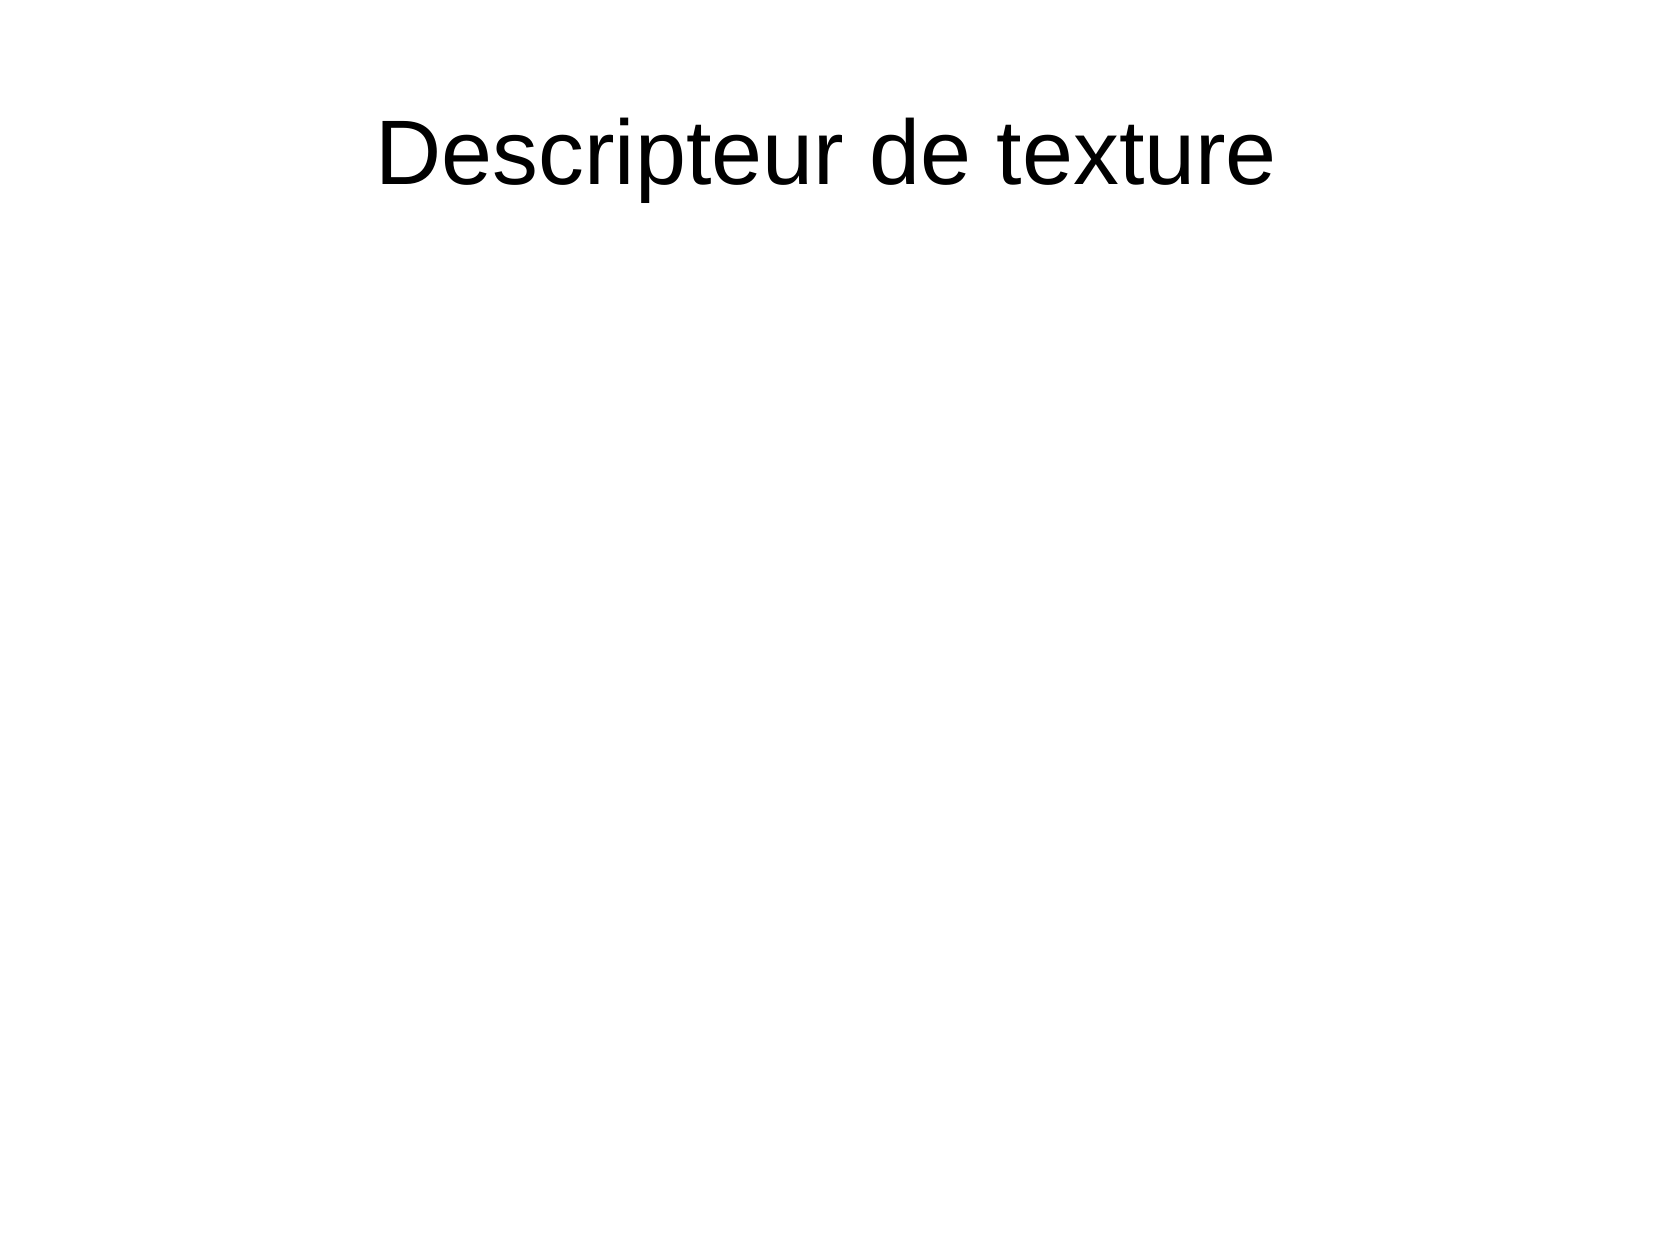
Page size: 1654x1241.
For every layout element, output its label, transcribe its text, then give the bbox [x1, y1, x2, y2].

title Descripteur de texture [82, 49, 1571, 257]
